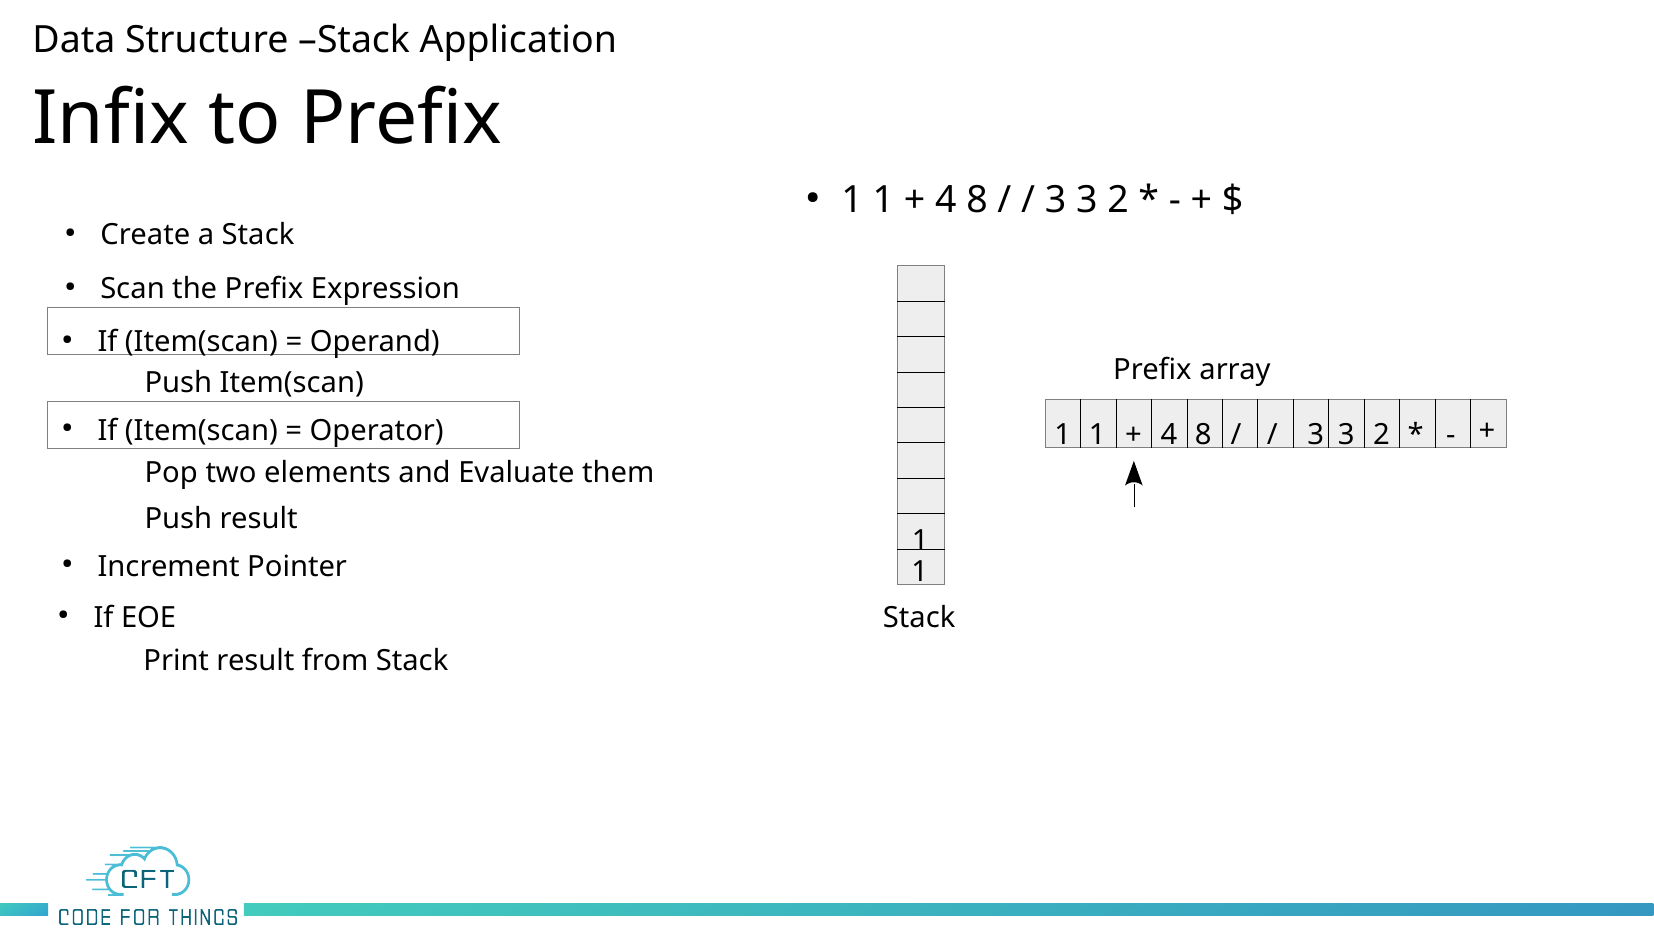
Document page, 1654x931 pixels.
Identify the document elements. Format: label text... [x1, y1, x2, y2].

text_box If (Item(scan) = Operator) [47, 401, 496, 461]
text_box 1 [1039, 405, 1088, 455]
text_box [47, 307, 520, 355]
text_box Increment Pointer [47, 537, 621, 597]
text_box Scan the Prefix Expression [50, 259, 537, 319]
text_box [1436, 399, 1470, 405]
text_box [897, 408, 945, 442]
text_box [897, 337, 945, 372]
text_box [1152, 399, 1187, 405]
text_box / [1252, 405, 1301, 456]
text_box / [1215, 405, 1252, 456]
text_box [897, 265, 945, 301]
text_box 4 [1145, 405, 1180, 455]
text_box 1 1 + 4 8 / / 3 3 2 * - + $ [791, 165, 1377, 225]
text_box [897, 373, 945, 407]
text_box [1365, 399, 1399, 405]
text_box 1 [896, 543, 945, 593]
text_box [897, 302, 945, 336]
text_box 8 [1180, 405, 1229, 455]
text_box [1188, 399, 1222, 405]
text_box 3 [1292, 405, 1341, 455]
text_box [897, 443, 945, 478]
text_box [496, 401, 520, 449]
text_box Pop two elements and Evaluate them [94, 443, 709, 502]
text_box Push result [94, 490, 426, 550]
text_box If (Item(scan) = Operand) [47, 312, 491, 373]
text_box [1329, 399, 1364, 405]
text_box [1258, 399, 1293, 405]
text_box + [1463, 401, 1518, 451]
text_box Stack [868, 588, 979, 638]
text_box Create a Stack [50, 206, 355, 266]
text_box 3 [1341, 405, 1372, 455]
title Data Structure –Stack Application Infix to Prefix [32, 12, 1536, 166]
text_box - [1431, 405, 1472, 455]
text_box 1 [1074, 406, 1123, 456]
text_box [1081, 399, 1116, 406]
text_box 2 [1372, 405, 1407, 455]
text_box Print result from Stack [93, 631, 615, 691]
text_box 1 [897, 512, 946, 562]
text_box [1045, 399, 1080, 405]
picture [59, 846, 237, 925]
text_box [1223, 399, 1257, 405]
text_box Push Item(scan) [94, 373, 426, 401]
text_box [1117, 399, 1151, 405]
text_box * [1407, 405, 1431, 455]
text_box + [1110, 405, 1145, 455]
text_box If EOE [43, 588, 375, 638]
text_box Prefix array [1098, 340, 1312, 390]
text_box [1400, 399, 1435, 405]
text_box [1294, 399, 1328, 405]
text_box [897, 479, 945, 512]
